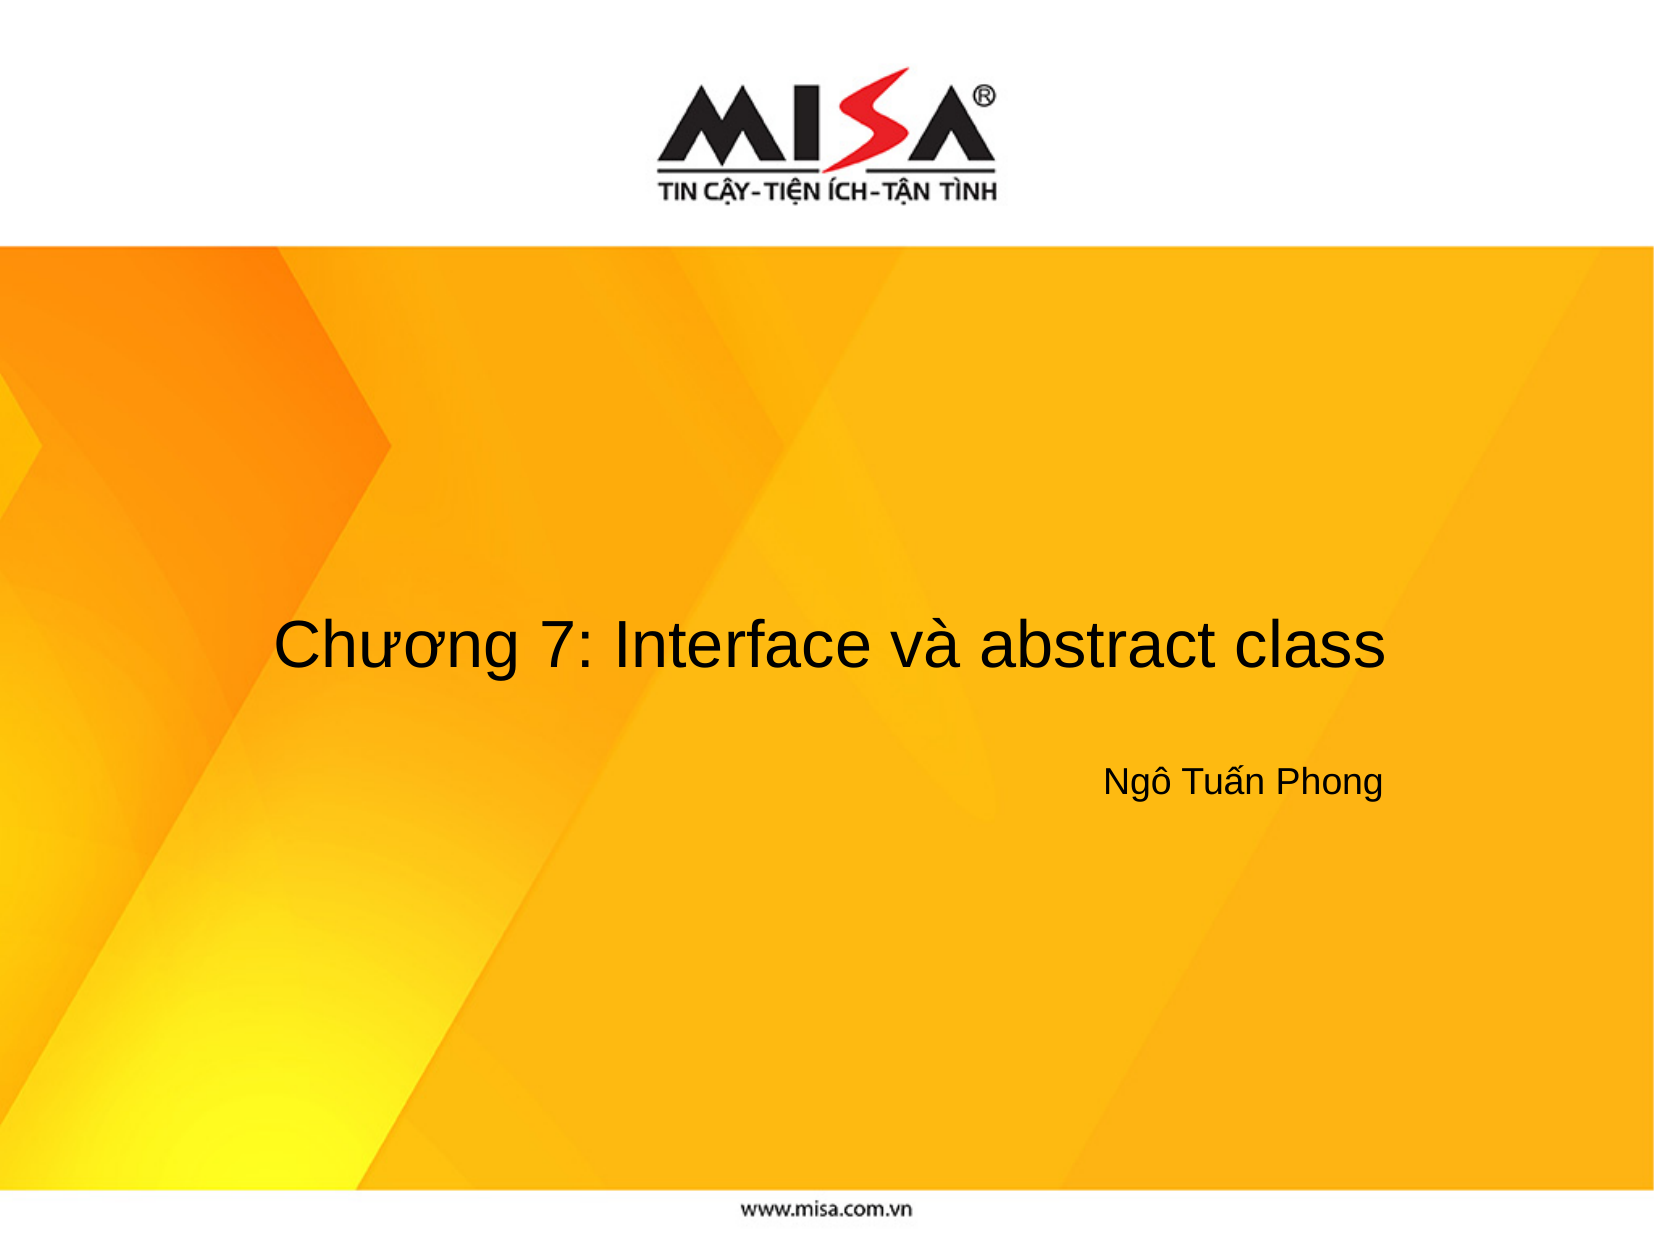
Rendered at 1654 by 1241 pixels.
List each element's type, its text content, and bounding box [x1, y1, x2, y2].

picture [0, 0, 1654, 1241]
subtitle Chương 7: Interface và abstract class Ngô Tuấn Phong [86, 345, 1575, 1065]
